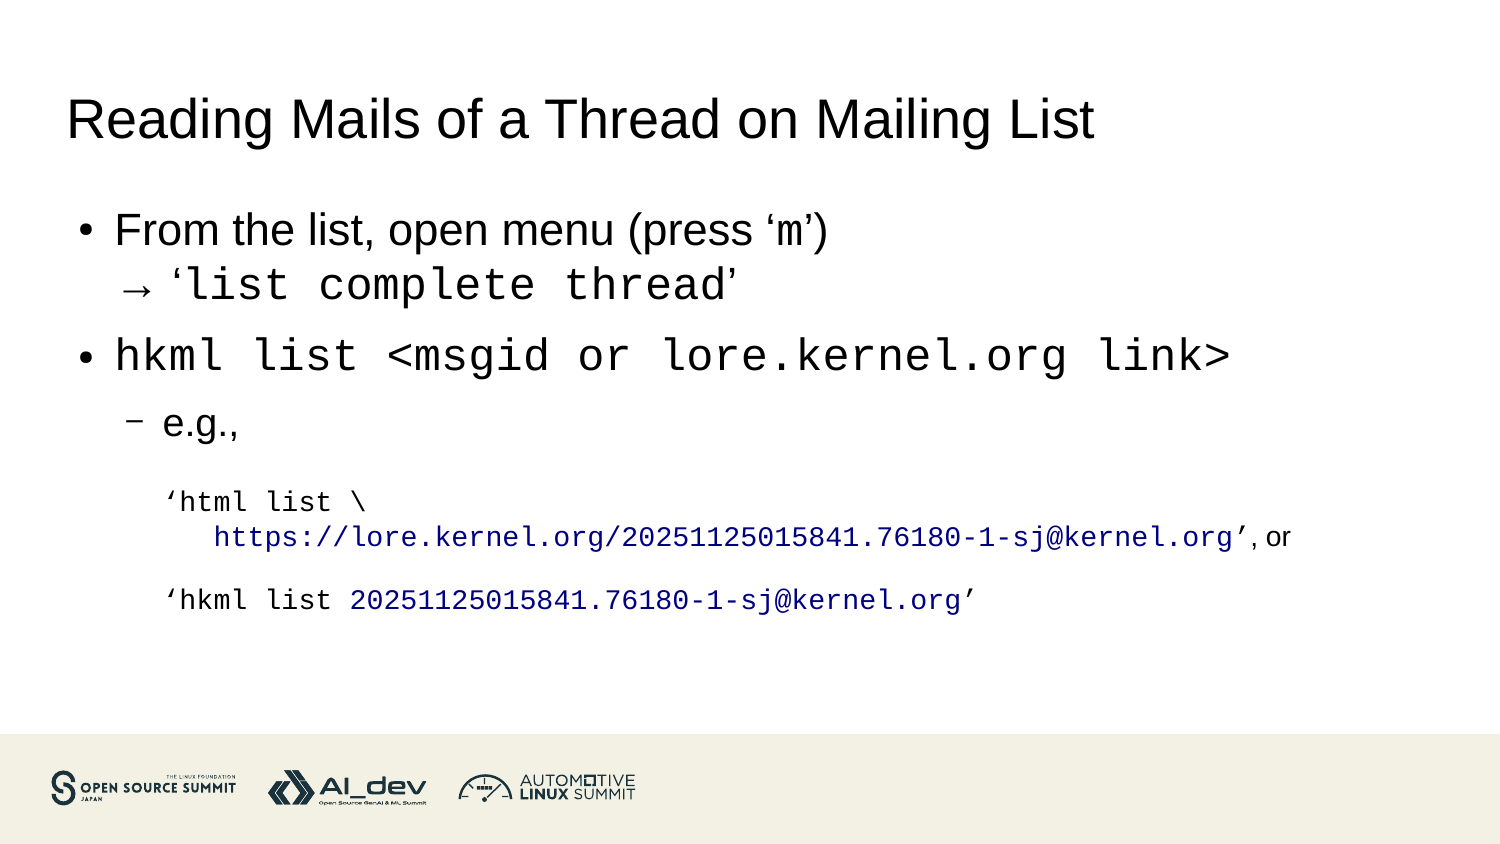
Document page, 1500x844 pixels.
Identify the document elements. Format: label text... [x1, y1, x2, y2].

title Reading Mails of a Thread on Mailing List [51, 72, 1449, 167]
list From the list, open menu (press ‘m’) → ‘list complete thread’ hkml list <msgid or lore.kernel.org link> e.g., ‘html list \ https://lore.kernel.org/20251125015841.76180-1-sj@kernel.org’, or ‘hkml list 20251125015841.76180-1-sj@kernel.org’ [51, 189, 1449, 638]
